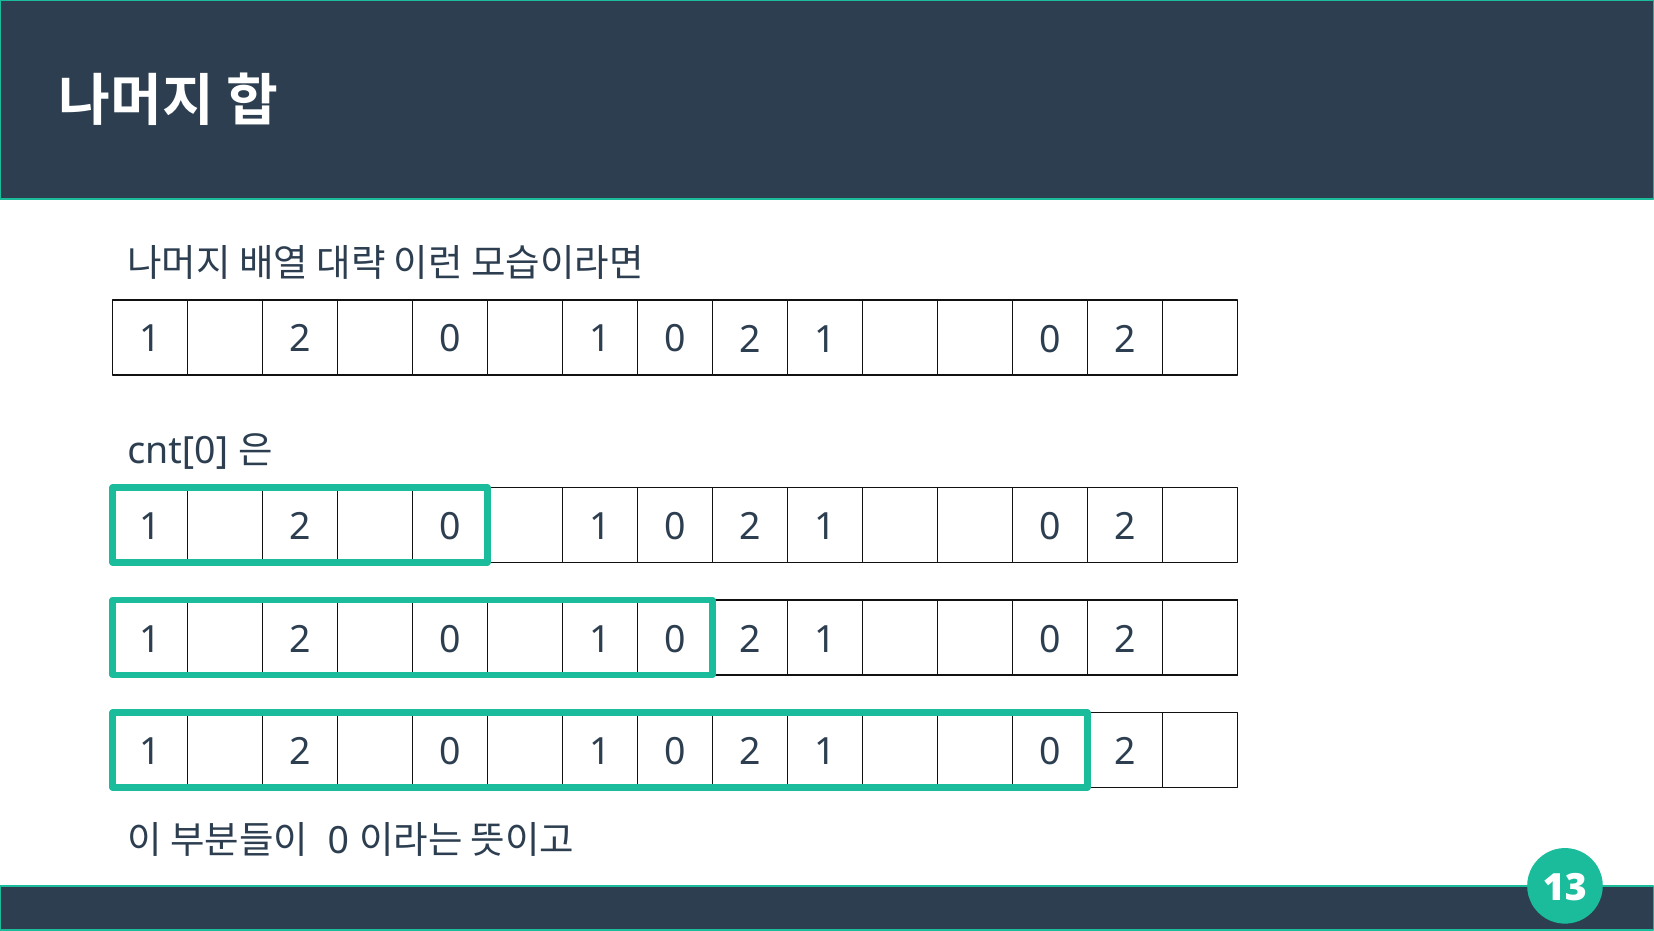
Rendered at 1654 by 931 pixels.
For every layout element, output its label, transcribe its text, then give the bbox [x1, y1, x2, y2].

text_box 2 [1087, 487, 1162, 563]
text_box 0 [637, 603, 709, 672]
text_box 2 [1087, 600, 1162, 676]
text_box 1 [112, 300, 187, 376]
text_box [187, 300, 262, 376]
text_box 1 [562, 716, 637, 784]
text_box [1162, 712, 1238, 788]
text_box 0 [637, 487, 712, 563]
text_box 2 [1091, 712, 1162, 788]
text_box [1162, 487, 1238, 563]
text_box 2 [712, 487, 787, 563]
text_box 1 [787, 600, 862, 676]
text_box 2 [262, 491, 337, 559]
text_box 0 [637, 716, 712, 784]
text_box [862, 487, 1012, 563]
text_box 이 부분들이 0이라는 뜻이고 [112, 802, 589, 873]
text_box [487, 300, 562, 376]
text_box [337, 491, 412, 559]
text_box cnt[0]은 [112, 412, 288, 482]
text_box 2 [262, 300, 337, 376]
text_box 1 [116, 603, 187, 672]
text_box 1 [787, 487, 862, 563]
text_box 1 [787, 716, 862, 784]
text_box 2 [716, 600, 787, 676]
text_box 0 [637, 300, 712, 376]
text_box 1 [562, 487, 637, 563]
text_box [862, 716, 1012, 784]
text_box 2 [1087, 300, 1162, 376]
text_box [862, 300, 1012, 376]
text_box [1162, 300, 1238, 376]
text_box [337, 603, 412, 672]
text_box 0 [1012, 600, 1087, 676]
text_box [337, 716, 412, 784]
text_box [491, 487, 562, 563]
text_box [187, 716, 262, 784]
text_box 2 [262, 716, 337, 784]
text_box [487, 603, 562, 672]
text_box 2 [712, 716, 787, 784]
text_box 0 [1012, 300, 1087, 376]
text_box [337, 300, 412, 376]
text_box 1 [562, 603, 637, 672]
text_box [487, 716, 562, 784]
text_box [187, 603, 262, 672]
text_box 1 [787, 300, 862, 376]
text_box [187, 491, 262, 559]
text_box 1 [116, 491, 187, 559]
text_box 0 [1012, 716, 1084, 784]
text_box [862, 600, 1012, 676]
text_box 2 [262, 603, 337, 672]
text_box 0 [412, 603, 487, 672]
text_box 1 [562, 300, 637, 376]
text_box 0 [412, 716, 487, 784]
text_box 나머지 배열 대략 이런 모습이라면 [112, 225, 659, 295]
text_box 0 [1012, 487, 1087, 563]
title 나머지 합 [59, 37, 1595, 155]
text_box 1 [116, 716, 187, 784]
text_box 2 [712, 300, 787, 376]
text_box 0 [412, 300, 487, 376]
text_box [1162, 600, 1238, 676]
text_box 0 [412, 491, 484, 559]
